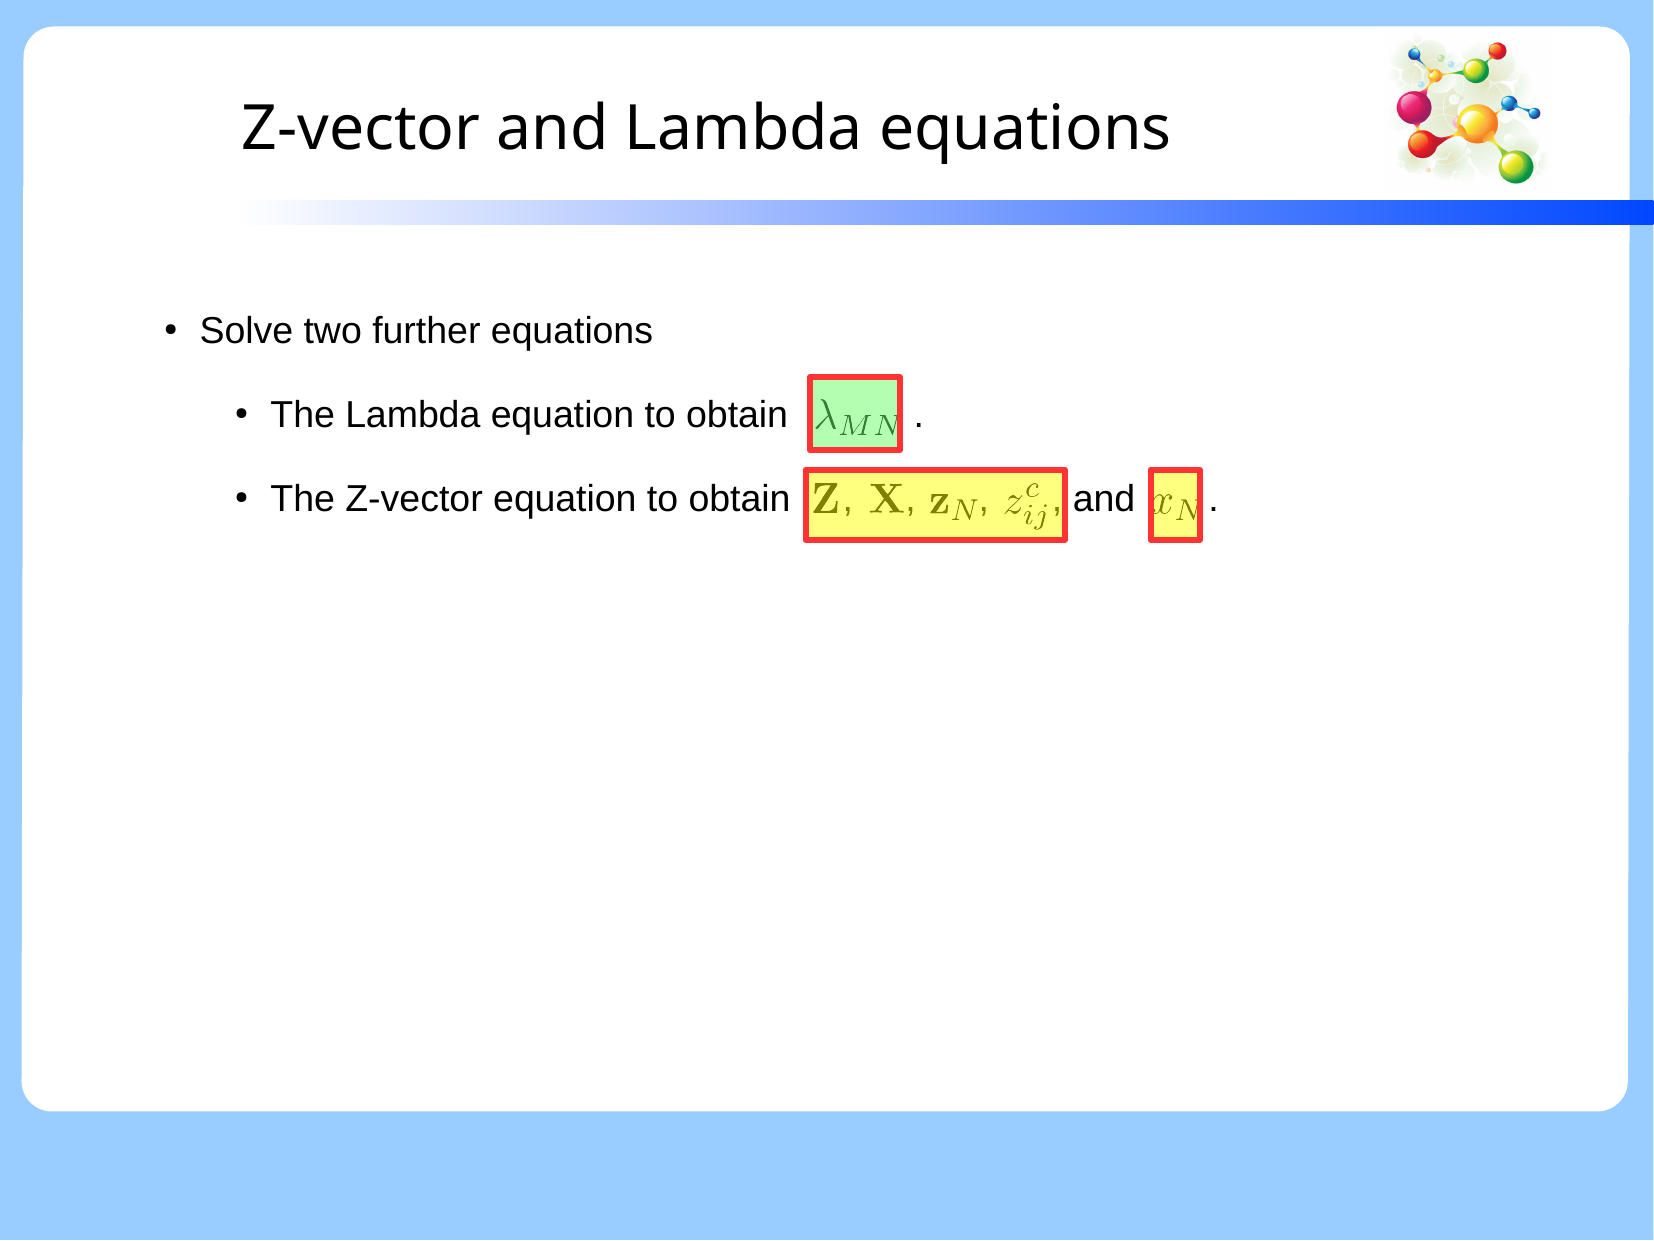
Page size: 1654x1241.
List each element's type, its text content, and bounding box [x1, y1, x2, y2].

table_cell [956, 201, 961, 224]
text_box [805, 469, 1065, 540]
table_cell [873, 201, 877, 224]
text_box Solve two further equations The Lambda equation to obtain . The Z-vector equation to obtain , , , , and . [149, 302, 1478, 612]
text_box [809, 377, 900, 450]
title Z-vector and Lambda equations [82, 49, 1332, 201]
text_box [1150, 469, 1200, 540]
picture [1382, 29, 1556, 195]
